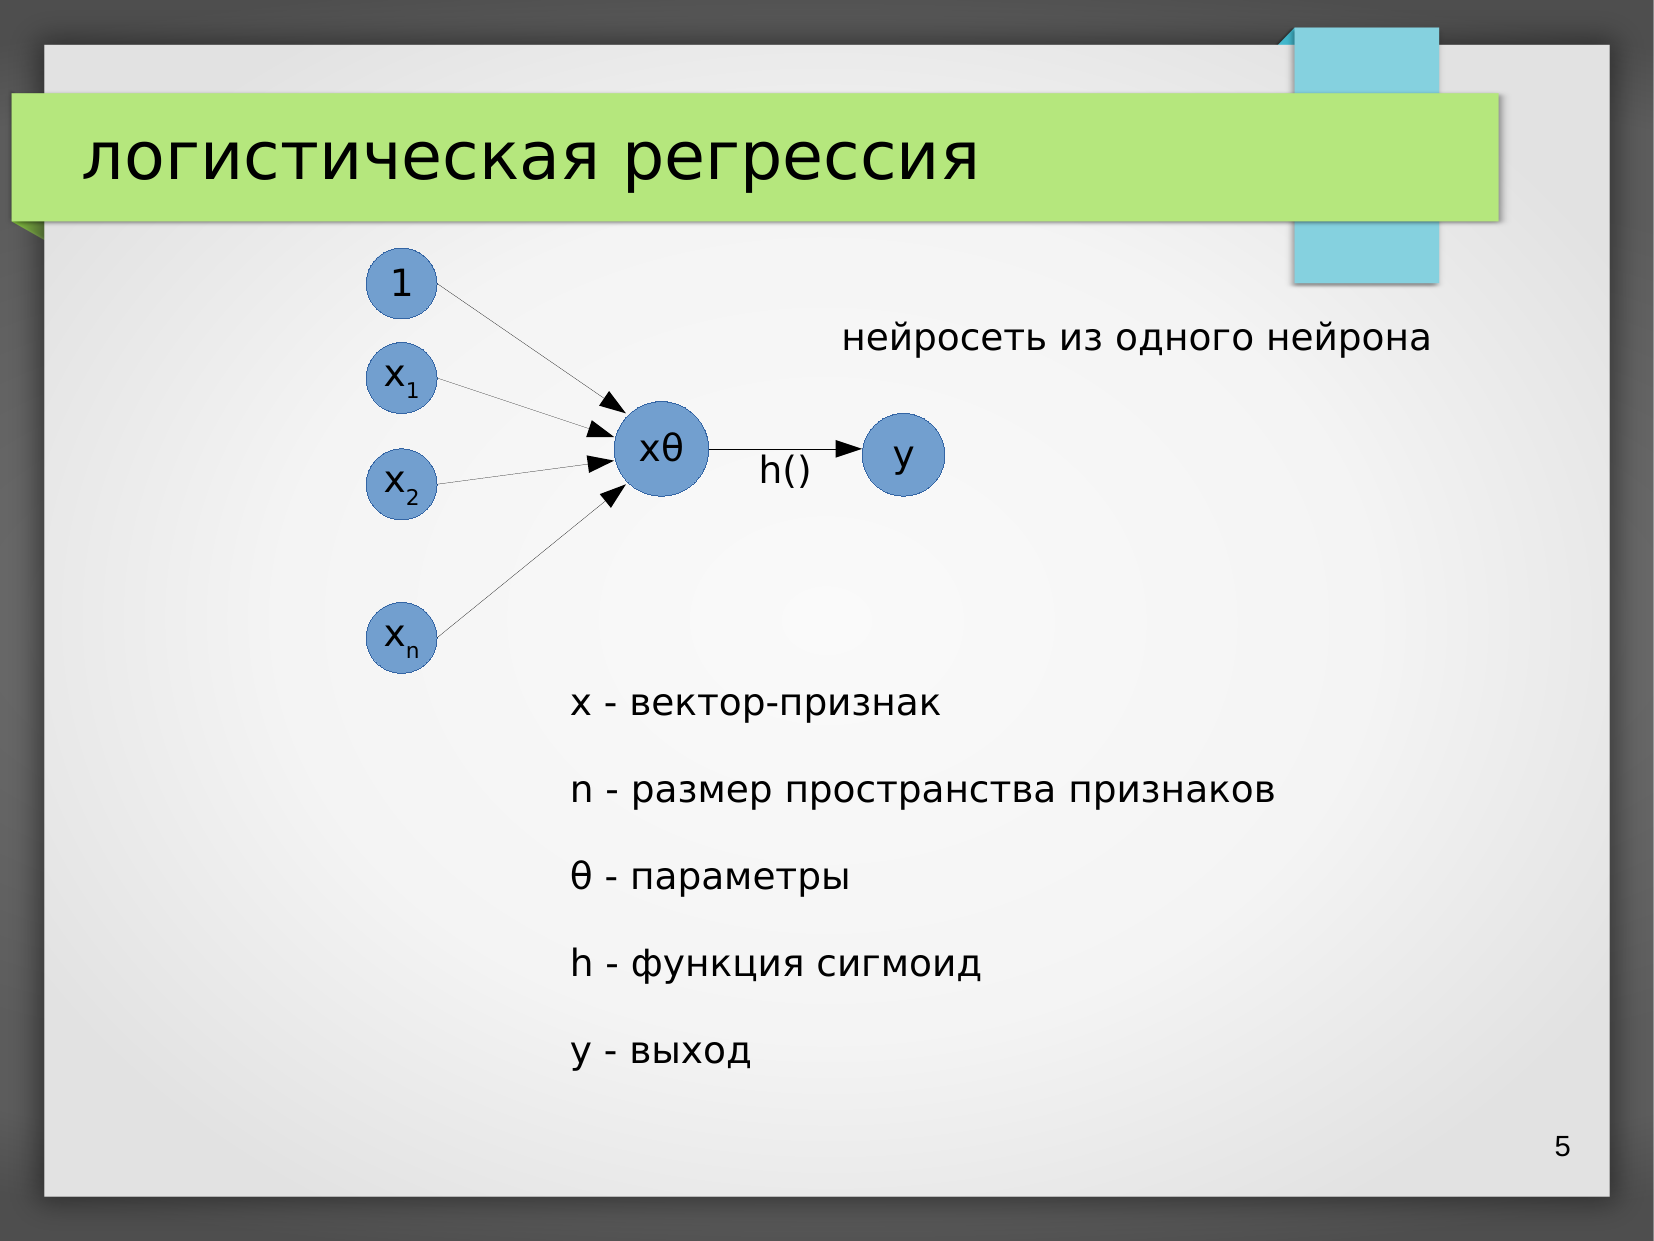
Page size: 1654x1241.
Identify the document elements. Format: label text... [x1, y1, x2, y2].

text_box x - вектор-признак n - размер пространства признаков θ - параметры h - функция сигмоид y - выход [555, 673, 1312, 1124]
text_box xn [366, 602, 438, 674]
text_box нейросеть из одного нейрона [826, 307, 1465, 367]
title логистическая регрессия [81, 108, 1464, 205]
picture [0, 0, 1654, 1241]
text_box xθ [614, 401, 709, 497]
text_box y [862, 413, 945, 497]
text_box x2 [366, 448, 438, 520]
text_box x1 [366, 342, 438, 414]
text_box 1 [366, 248, 438, 319]
